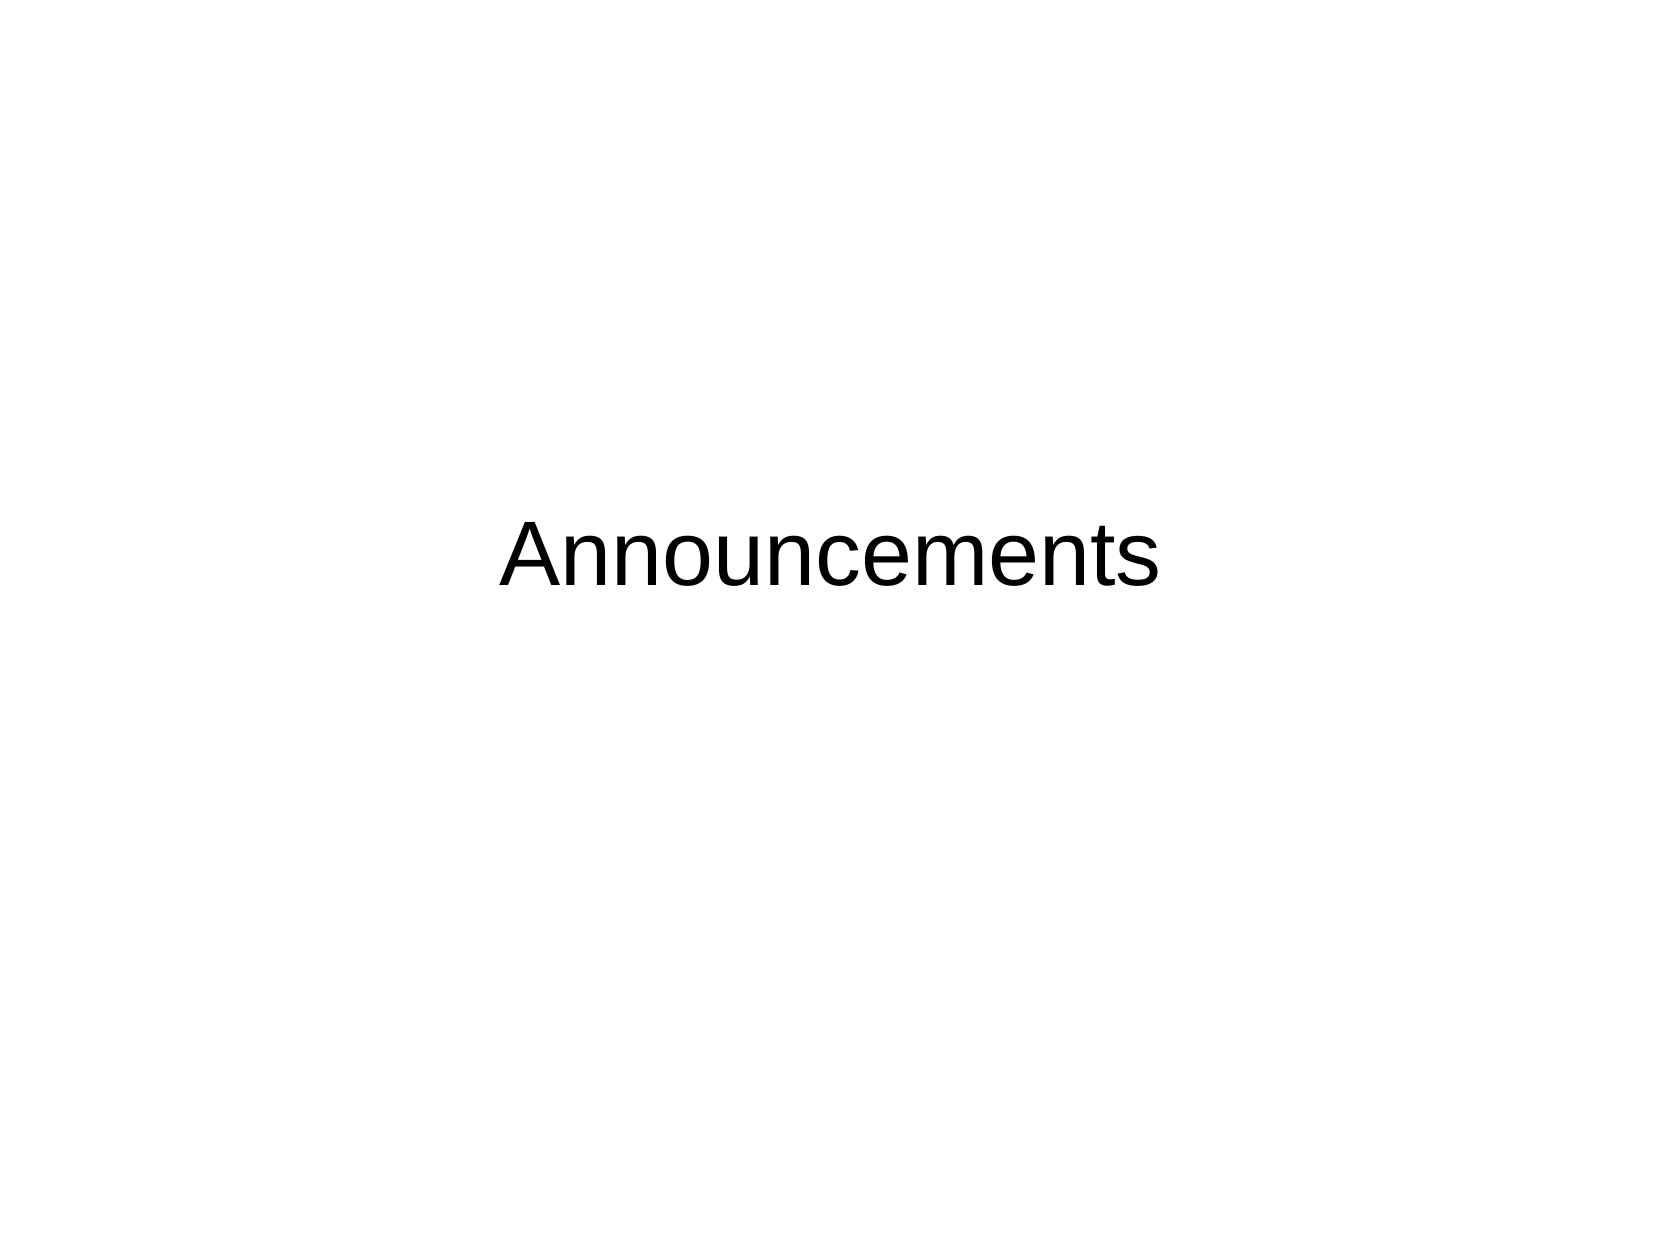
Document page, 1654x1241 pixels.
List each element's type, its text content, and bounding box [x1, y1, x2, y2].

title Announcements [86, 450, 1576, 658]
